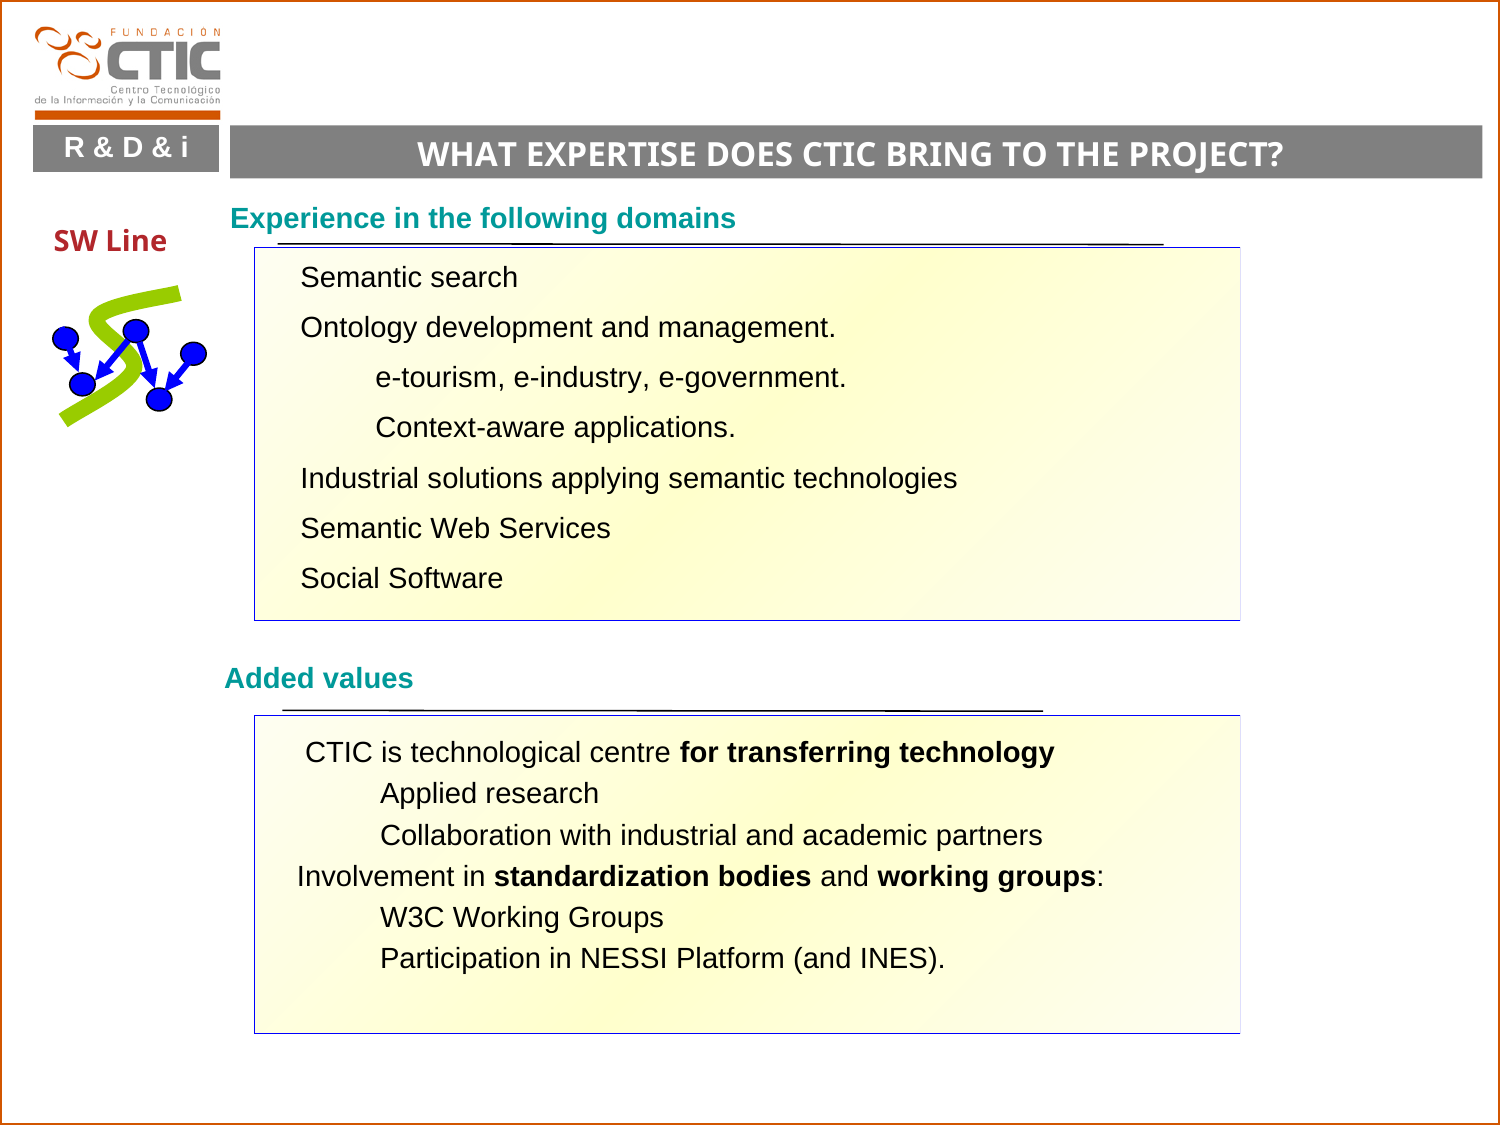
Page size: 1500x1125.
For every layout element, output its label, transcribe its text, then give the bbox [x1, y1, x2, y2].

text_box [123, 319, 149, 343]
text_box [180, 342, 207, 366]
text_box [52, 329, 66, 351]
picture [34, 14, 224, 125]
text_box SW Line [38, 212, 183, 268]
text_box WHAT EXPERTISE DOES CTIC BRING TO THE PROJECT? [402, 121, 1300, 185]
text_box Semantic search Ontology development and management. e-tourism, e-industry, e-government. Context-aware applications. Industrial solutions applying semantic technologies Semantic Web Services Social Software [277, 255, 1400, 703]
text_box [69, 372, 96, 396]
text_box [253, 715, 1241, 1034]
text_box [66, 327, 79, 348]
text_box Experience in the following domains [214, 196, 752, 243]
text_box Added values [209, 656, 429, 703]
text_box [253, 247, 1241, 621]
text_box [146, 388, 172, 411]
text_box CTIC is technological centre for transferring technology Applied research Collaboration with industrial and academic partners Involvement in standardization bodies and working groups: W3C Working Groups Participation in NESSI Platform (and INES). [282, 722, 1247, 983]
